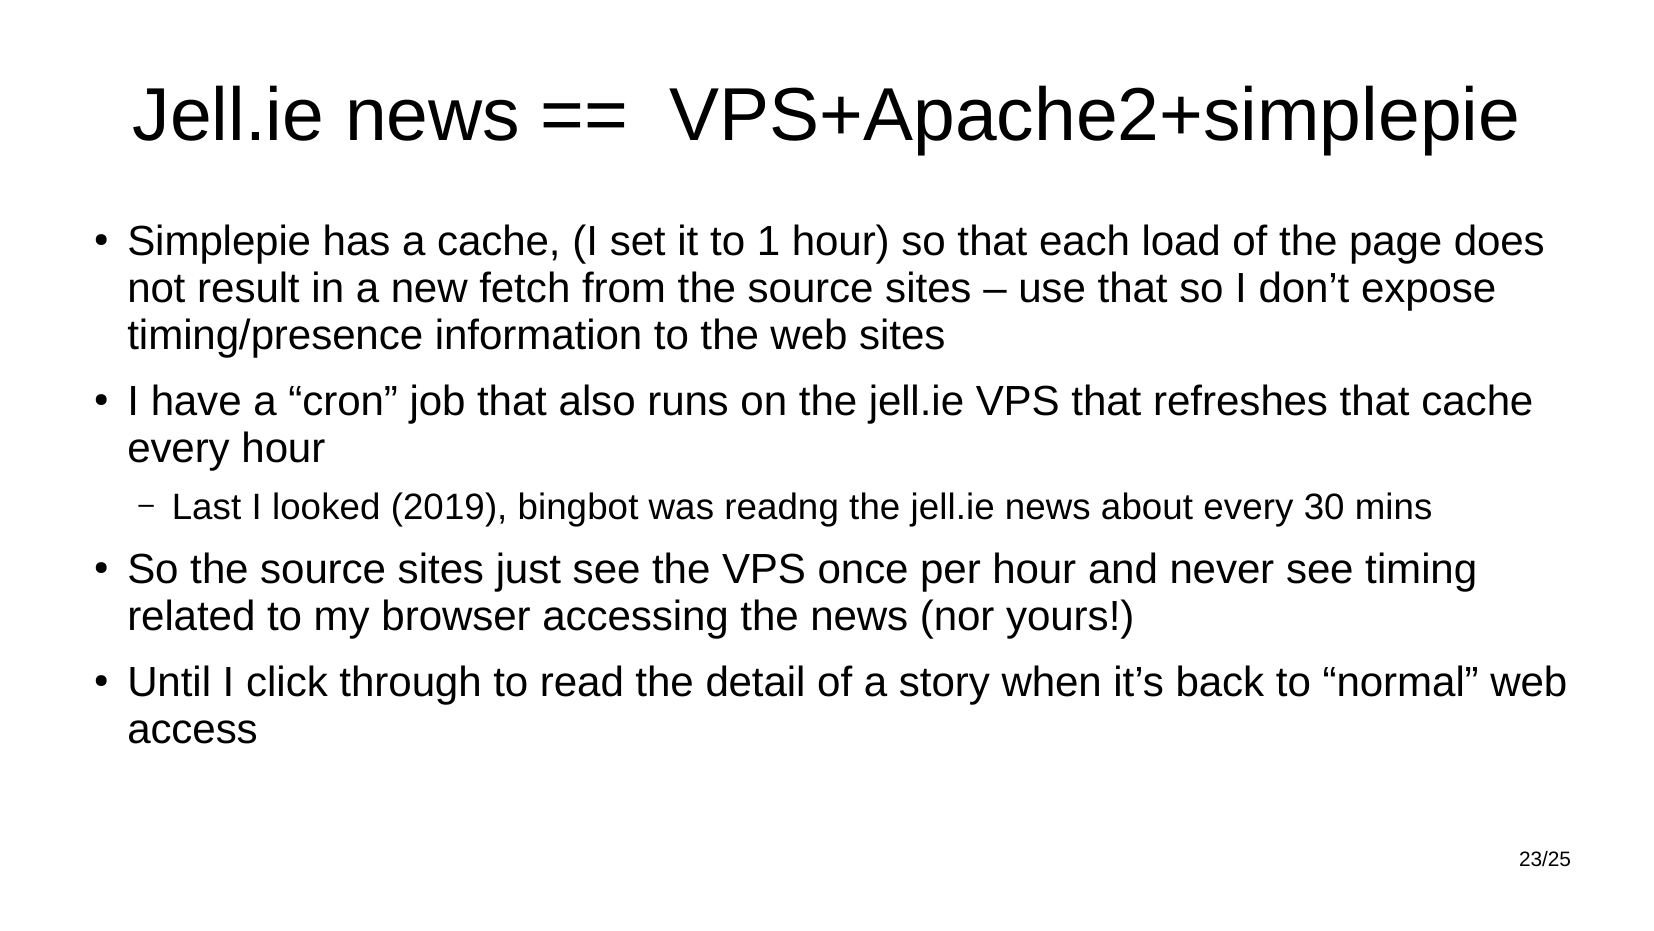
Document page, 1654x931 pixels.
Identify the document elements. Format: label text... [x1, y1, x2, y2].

list Simplepie has a cache, (I set it to 1 hour) so that each load of the page does not result in a new fetch from the source sites – use that so I don’t expose timing/presence information to the web sites I have a “cron” job that also runs on the jell.ie VPS that refreshes that cache every hour Last I looked (2019), bingbot was readng the jell.ie news about every 30 mins So the source sites just see the VPS once per hour and never see timing related to my browser accessing the news (nor yours!) Until I click through to read the detail of a story when it’s back to “normal” web access [82, 217, 1571, 758]
title Jell.ie news == VPS+Apache2+simplepie [82, 37, 1571, 193]
